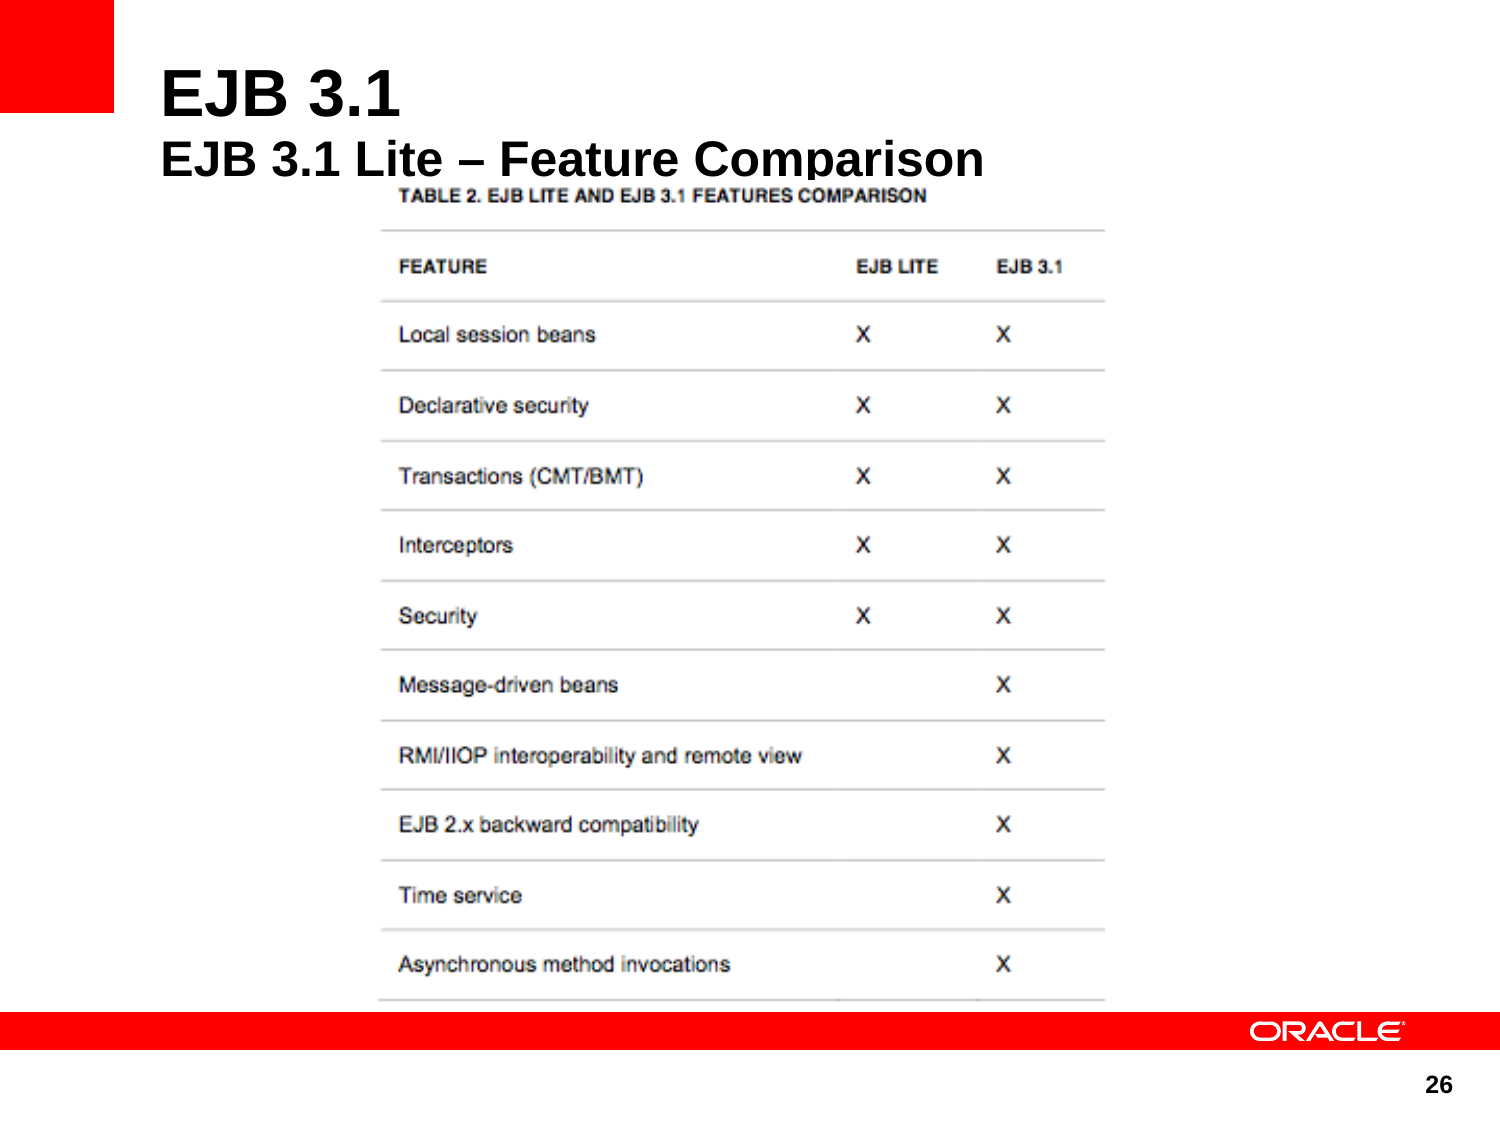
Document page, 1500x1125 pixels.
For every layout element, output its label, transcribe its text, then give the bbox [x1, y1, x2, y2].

picture [0, 0, 114, 113]
picture [0, 180, 1500, 1050]
title EJB 3.1 EJB 3.1 Lite – Feature Comparison [145, 43, 1390, 199]
